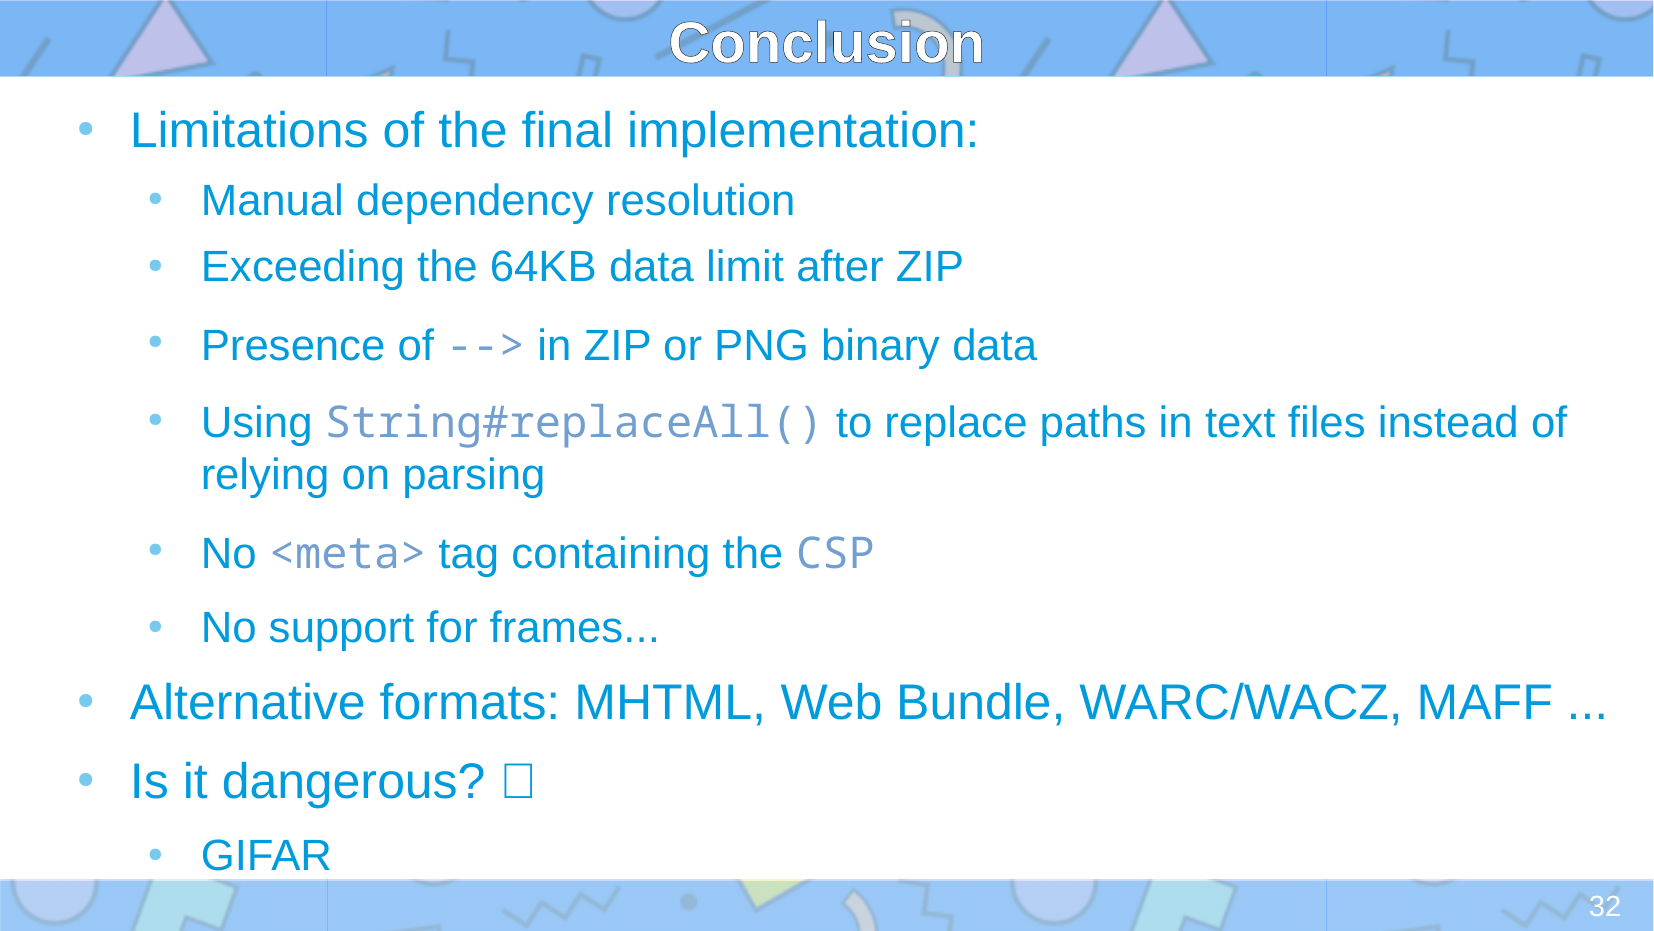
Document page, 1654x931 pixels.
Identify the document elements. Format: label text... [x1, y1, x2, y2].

title Conclusion [59, 3, 1595, 82]
picture [0, 0, 1654, 76]
picture [0, 879, 1654, 931]
list Limitations of the final implementation: Manual dependency resolution Exceeding the 64KB data limit after ZIP Presence of --> in ZIP or PNG binary data Using String#replaceAll() to replace paths in text files instead of relying on parsing No <meta> tag containing the CSP No support for frames... Alternative formats: MHTML, Web Bundle, WARC/WACZ, MAFF ... Is it dangerous? 🤷 GIFAR [59, 101, 1654, 863]
